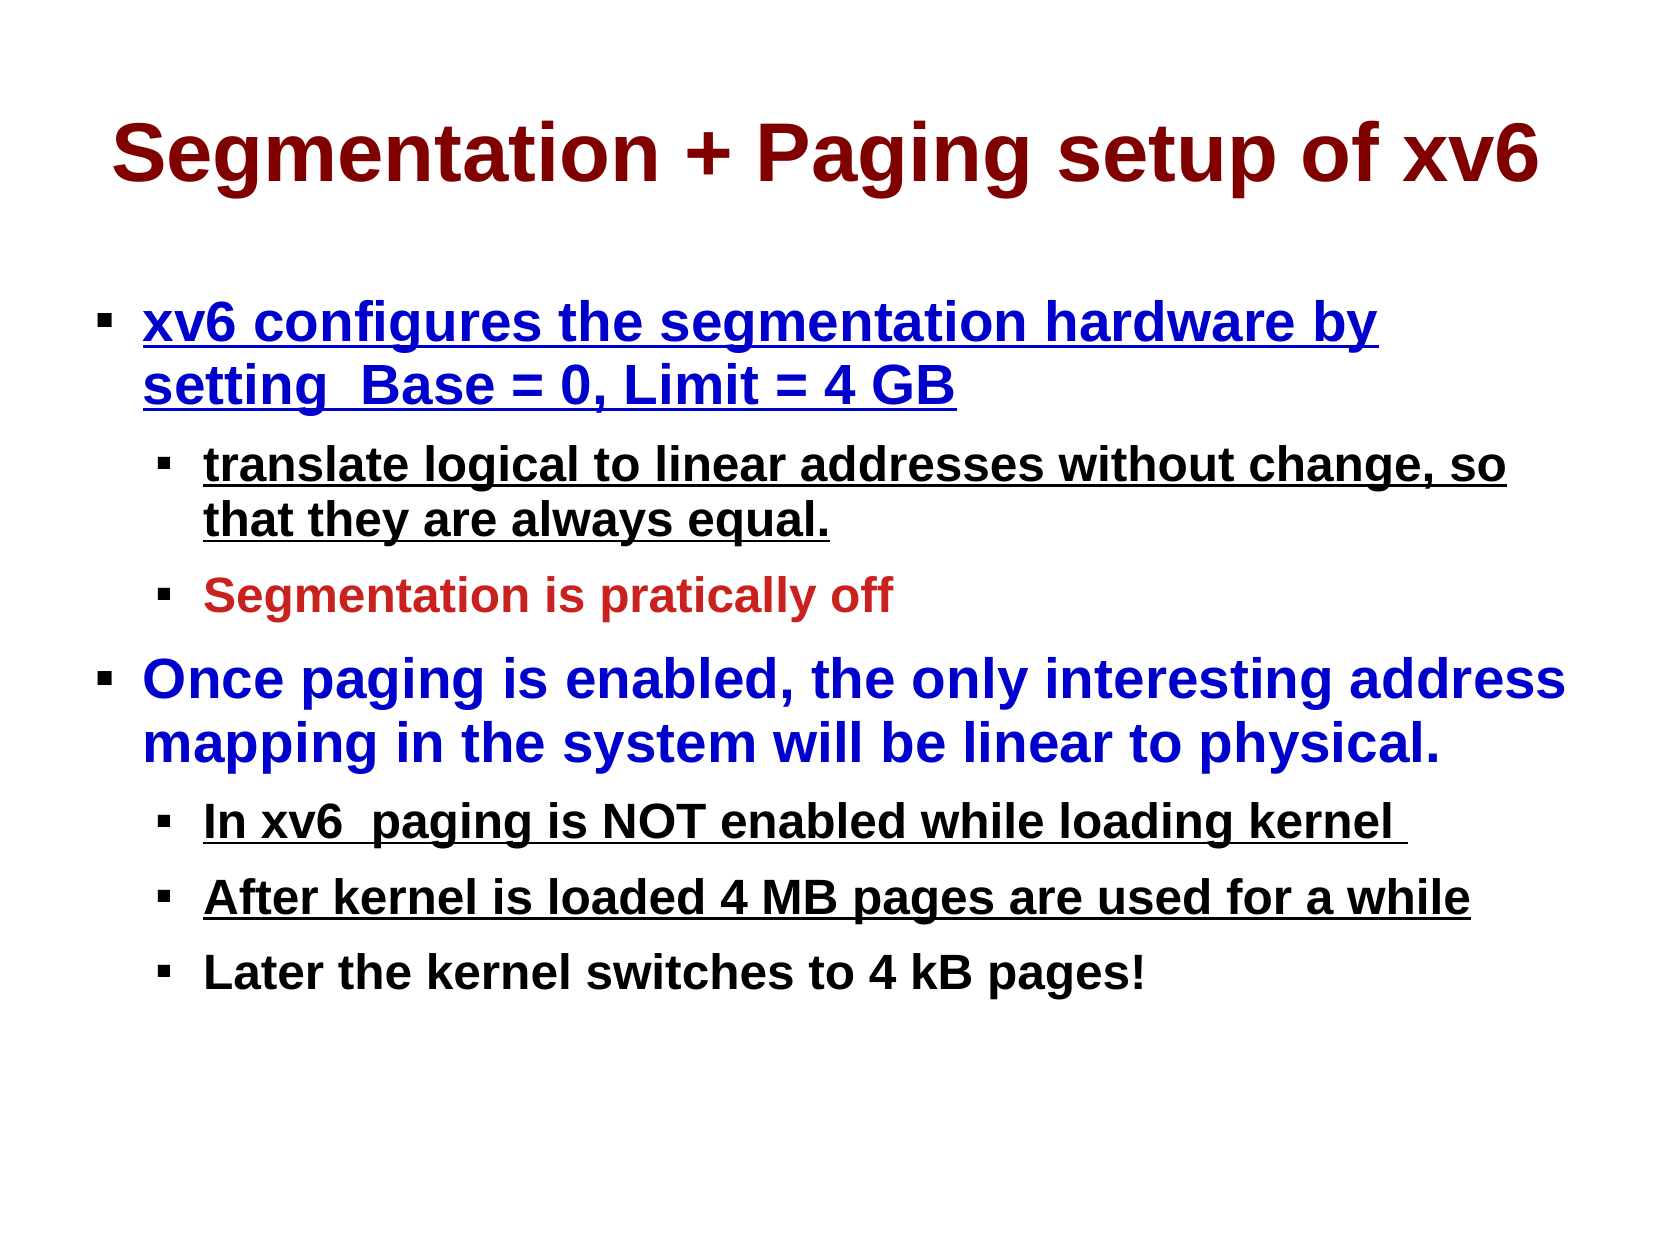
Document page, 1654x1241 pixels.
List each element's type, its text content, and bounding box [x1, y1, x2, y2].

title Segmentation + Paging setup of xv6 [82, 49, 1571, 257]
list xv6 configures the segmentation hardware by setting Base = 0, Limit = 4 GB translate logical to linear addresses without change, so that they are always equal. Segmentation is pratically off Once paging is enabled, the only interesting address mapping in the system will be linear to physical. In xv6 paging is NOT enabled while loading kernel After kernel is loaded 4 MB pages are used for a while Later the kernel switches to 4 kB pages! [82, 290, 1571, 1010]
